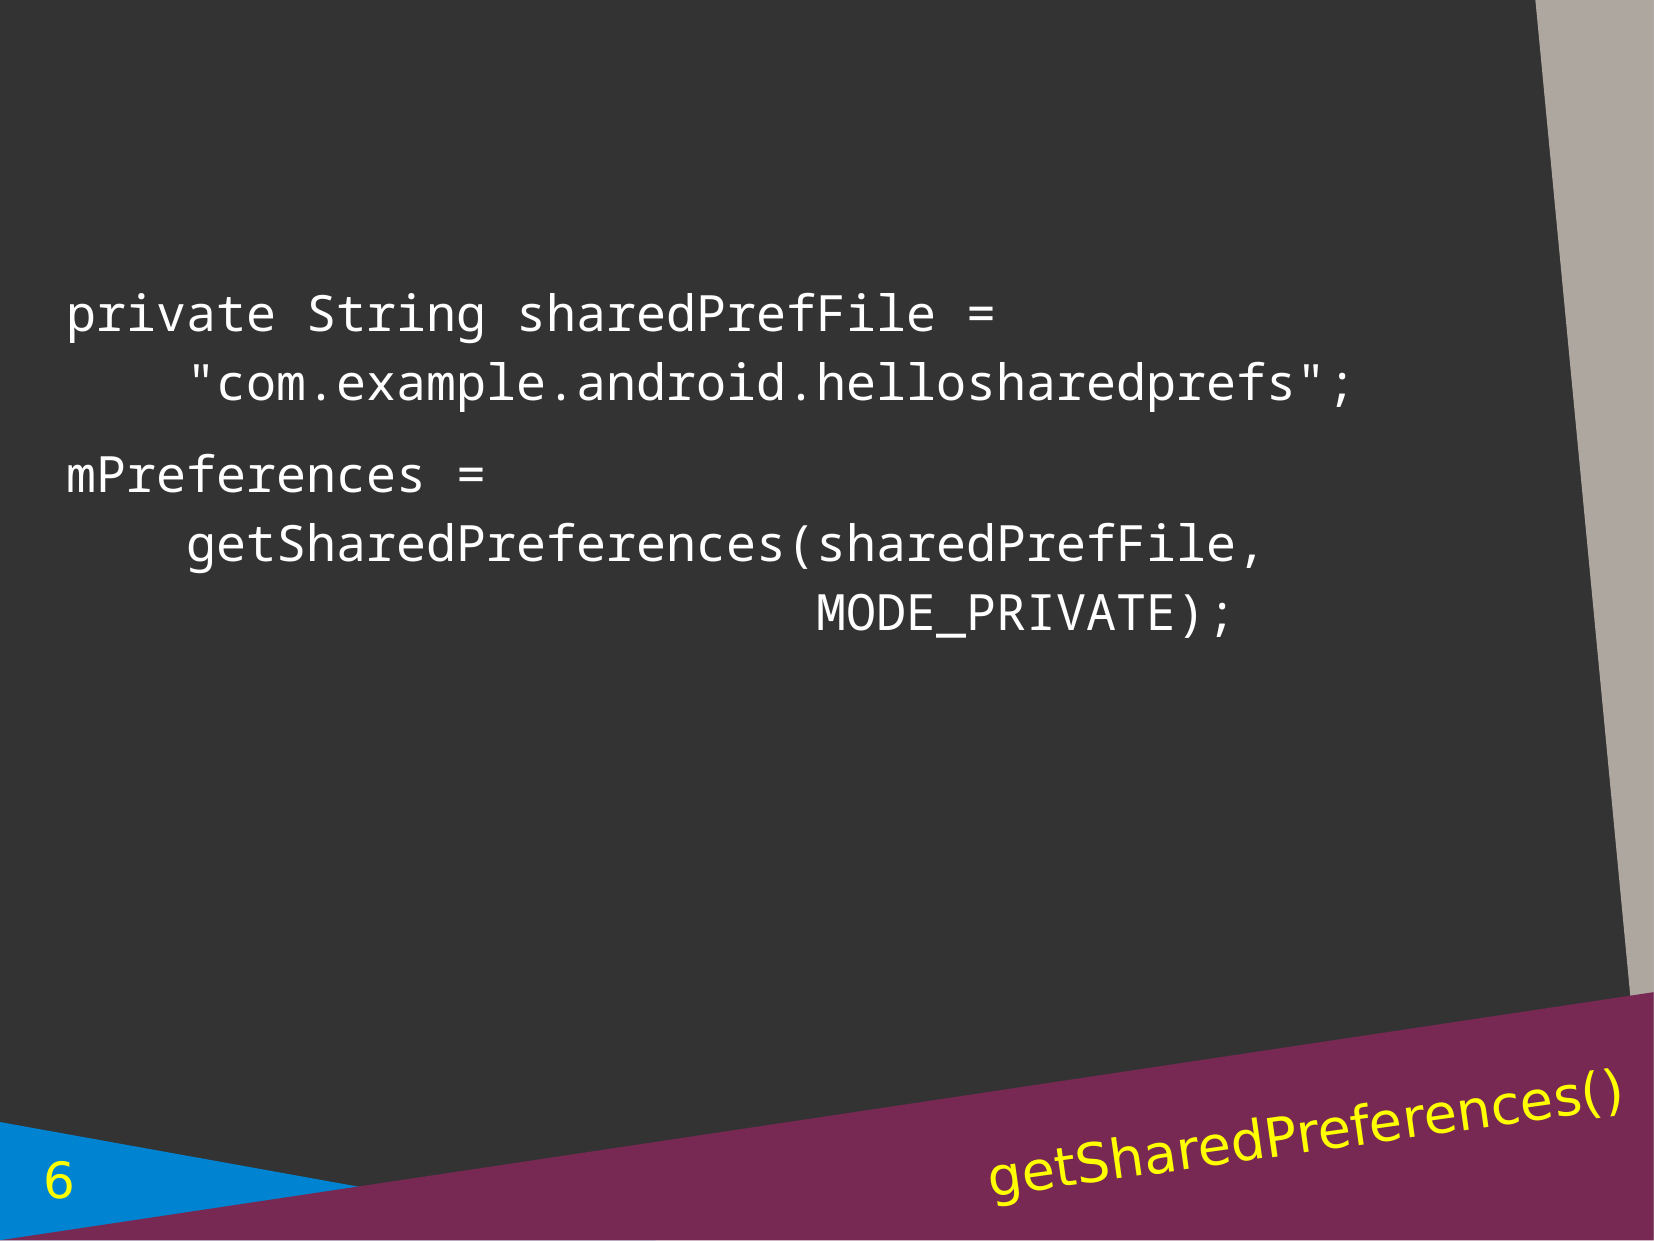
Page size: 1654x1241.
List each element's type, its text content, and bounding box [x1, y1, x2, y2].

title getSharedPreferences() [956, 995, 1654, 1241]
text_box private String sharedPrefFile = "com.example.android.hellosharedprefs"; mPreferences = getSharedPreferences(sharedPrefFile, MODE_PRIVATE); [51, 174, 1468, 736]
